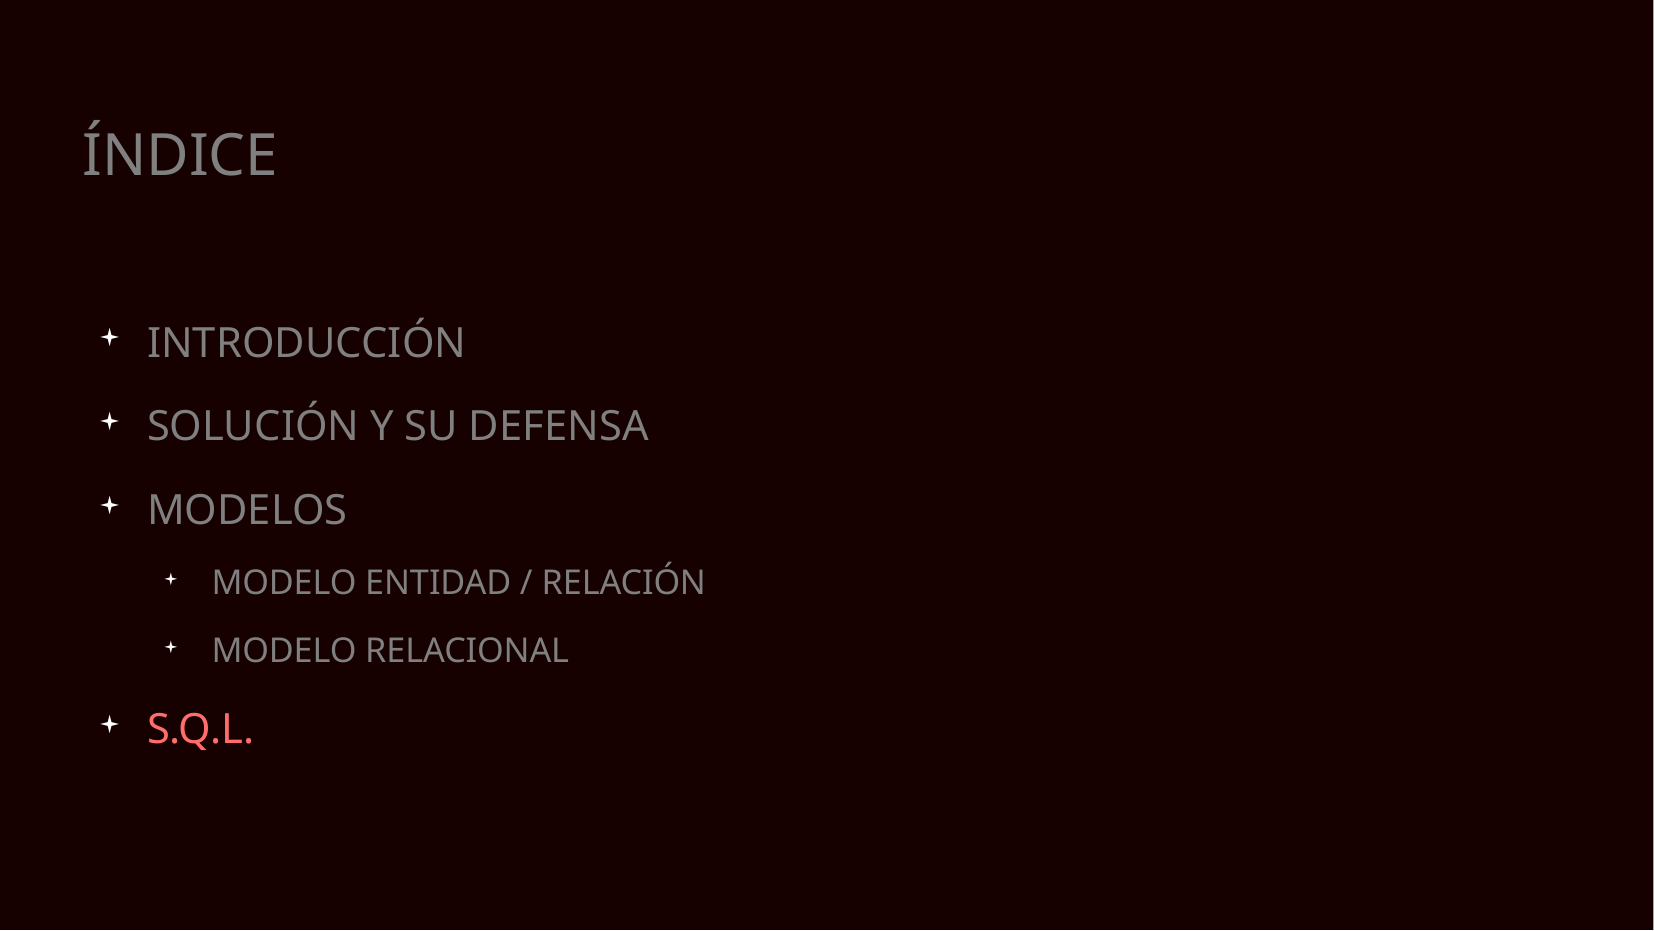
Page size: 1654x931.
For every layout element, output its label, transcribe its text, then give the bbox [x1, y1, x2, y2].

title ÍNDICE [82, 37, 1571, 193]
list INTRODUCCIÓN SOLUCIÓN Y SU DEFENSA MODELOS MODELO ENTIDAD / RELACIÓN MODELO RELACIONAL S.Q.L. [82, 217, 1571, 758]
